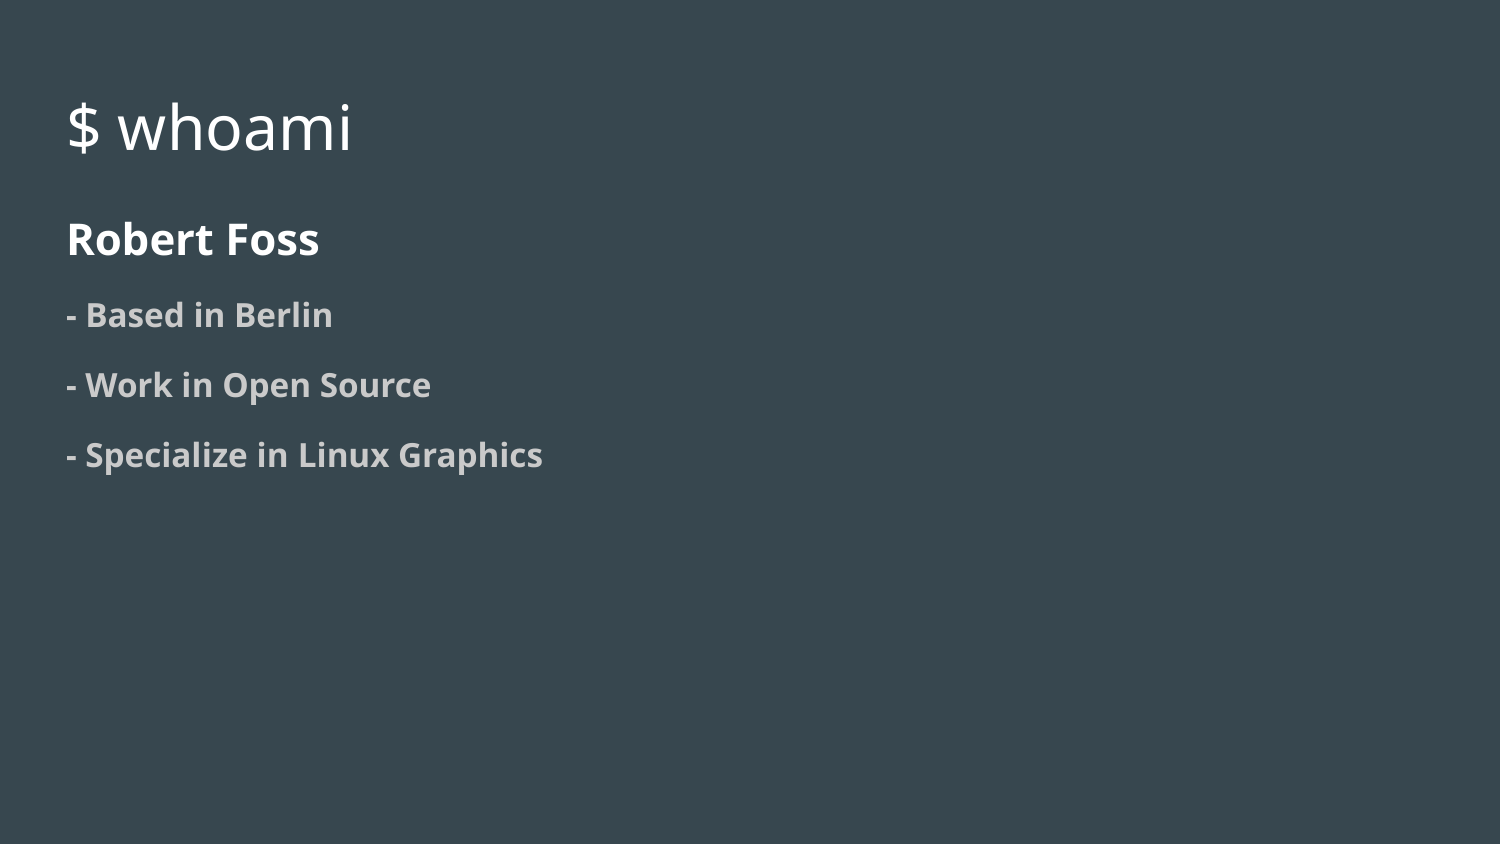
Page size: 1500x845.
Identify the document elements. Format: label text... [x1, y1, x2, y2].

list Robert Foss - Based in Berlin - Work in Open Source - Specialize in Linux Graphics [51, 189, 708, 750]
title $ whoami [51, 72, 1449, 167]
